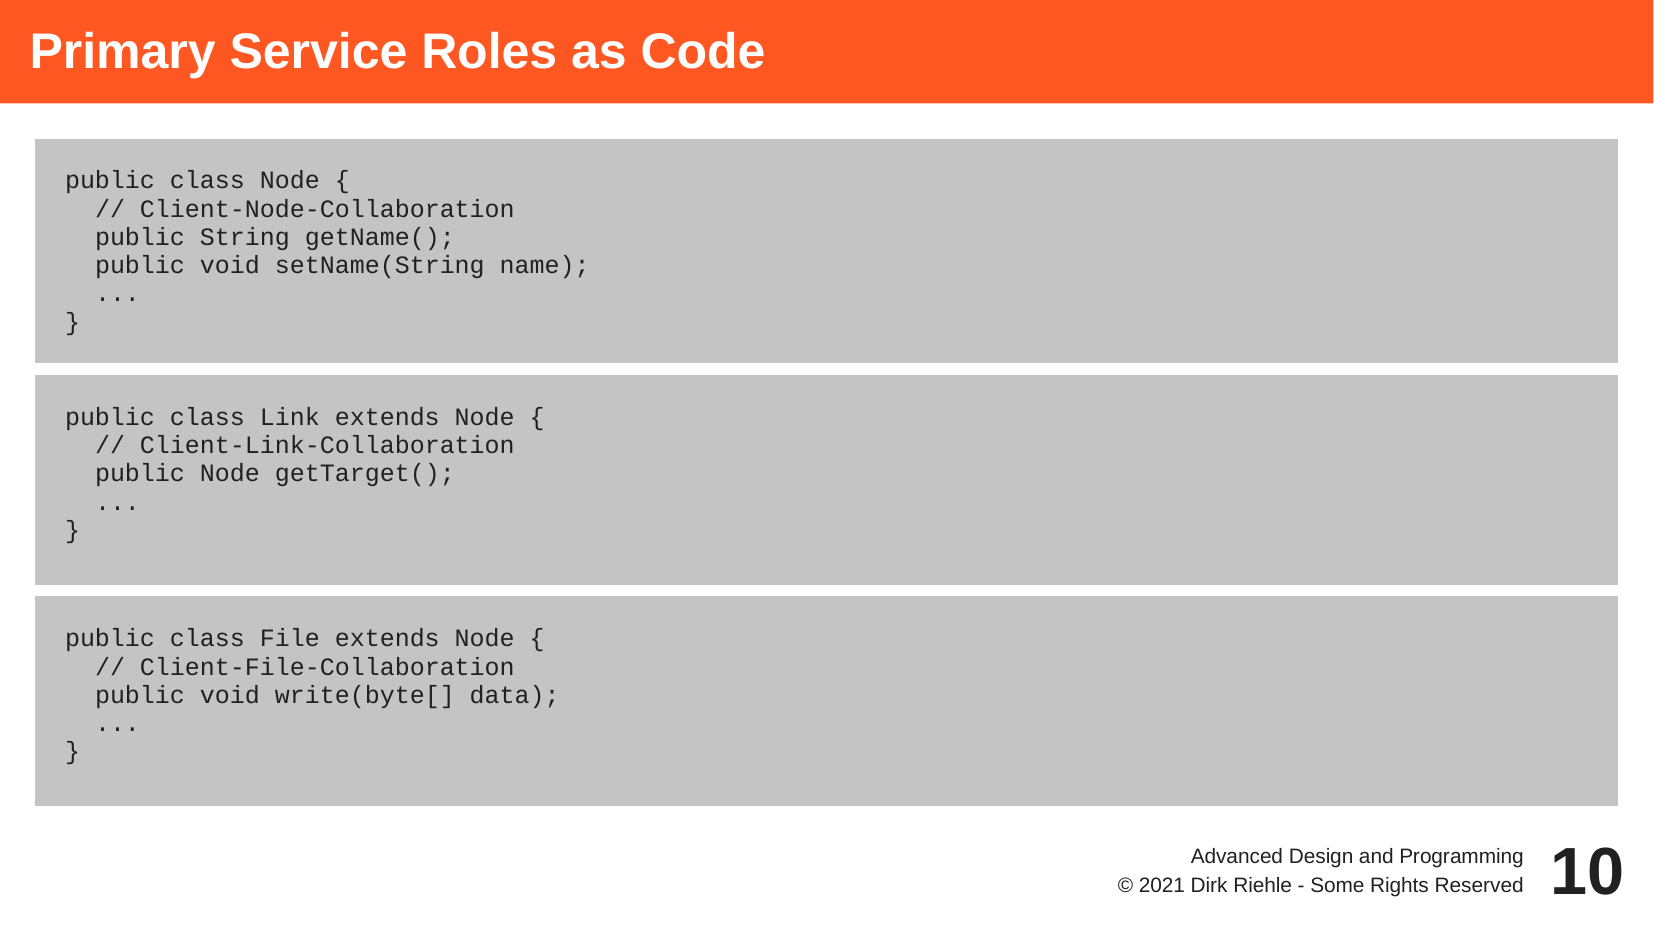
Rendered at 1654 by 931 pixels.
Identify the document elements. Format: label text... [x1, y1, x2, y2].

list public class File extends Node { // Client-File-Collaboration public void write(byte[] data); ... } [29, 590, 1625, 813]
list public class Link extends Node { // Client-Link-Collaboration public Node getTarget(); ... } [29, 369, 1625, 585]
title Primary Service Roles as Code [0, 0, 1654, 104]
list public class Node { // Client-Node-Collaboration public String getName(); public void setName(String name); ... } [29, 132, 1625, 363]
